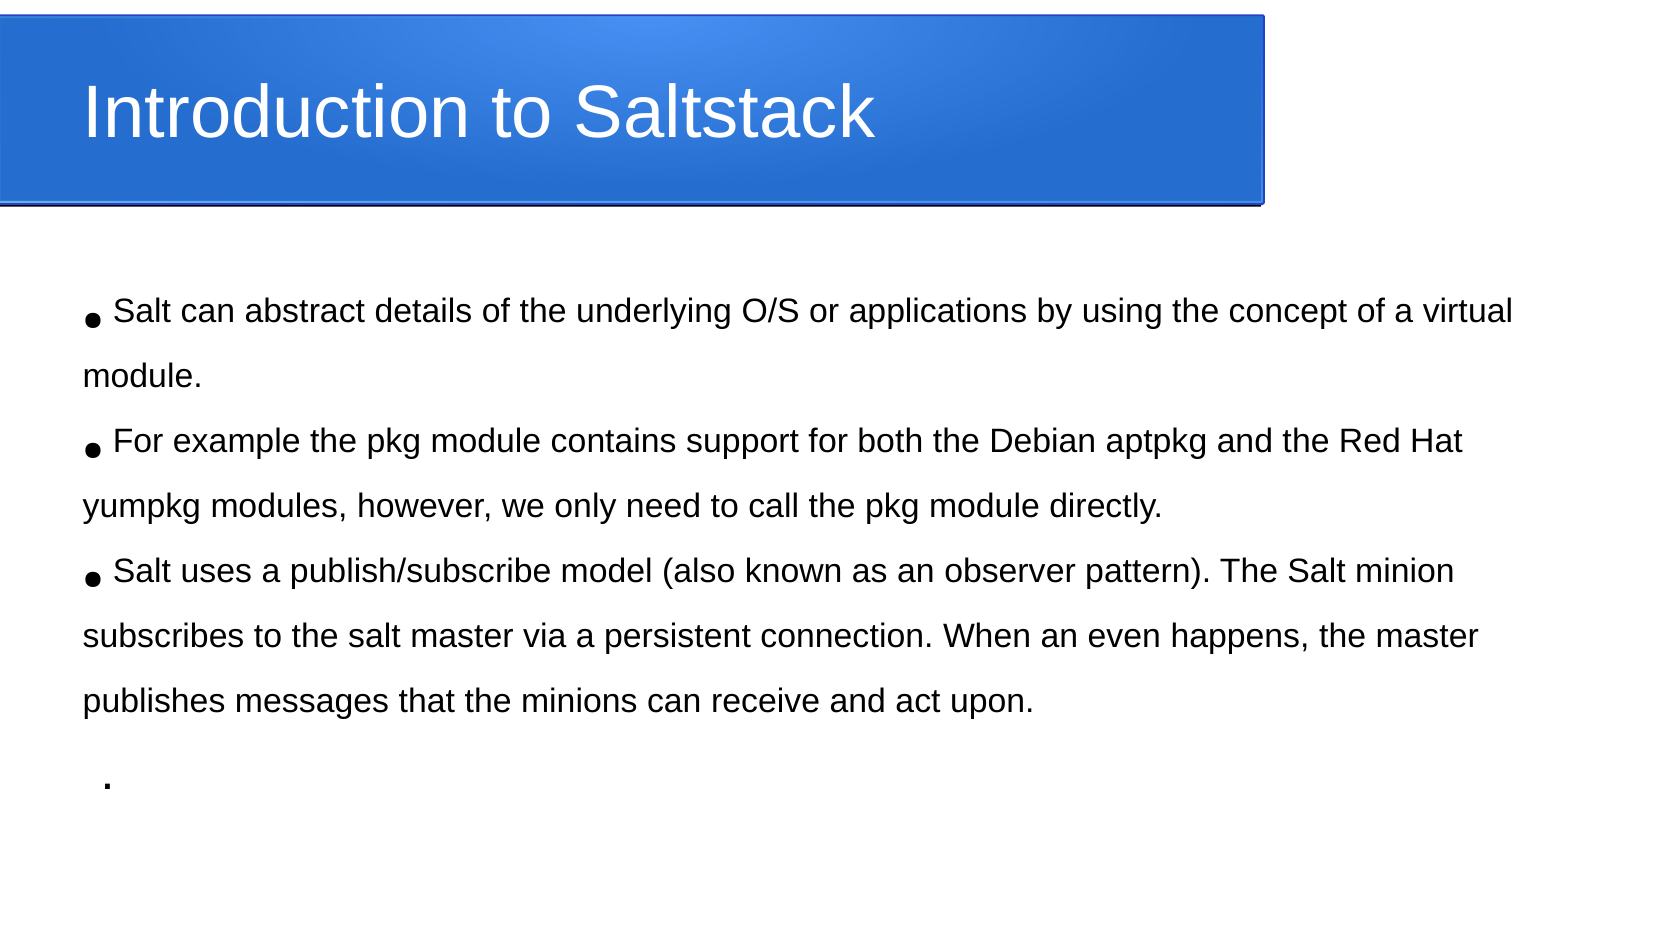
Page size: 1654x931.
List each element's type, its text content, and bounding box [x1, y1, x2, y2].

subtitle Salt can abstract details of the underlying O/S or applications by using the concept of a virtual module. For example the pkg module contains support for both the Debian aptpkg and the Red Hat yumpkg modules, however, we only need to call the pkg module directly. Salt uses a publish/subscribe model (also known as an observer pattern). The Salt minion subscribes to the salt master via a persistent connection. When an even happens, the master publishes messages that the minions can receive and act upon. . [82, 224, 1571, 800]
title Introduction to Saltstack [82, 35, 1235, 189]
